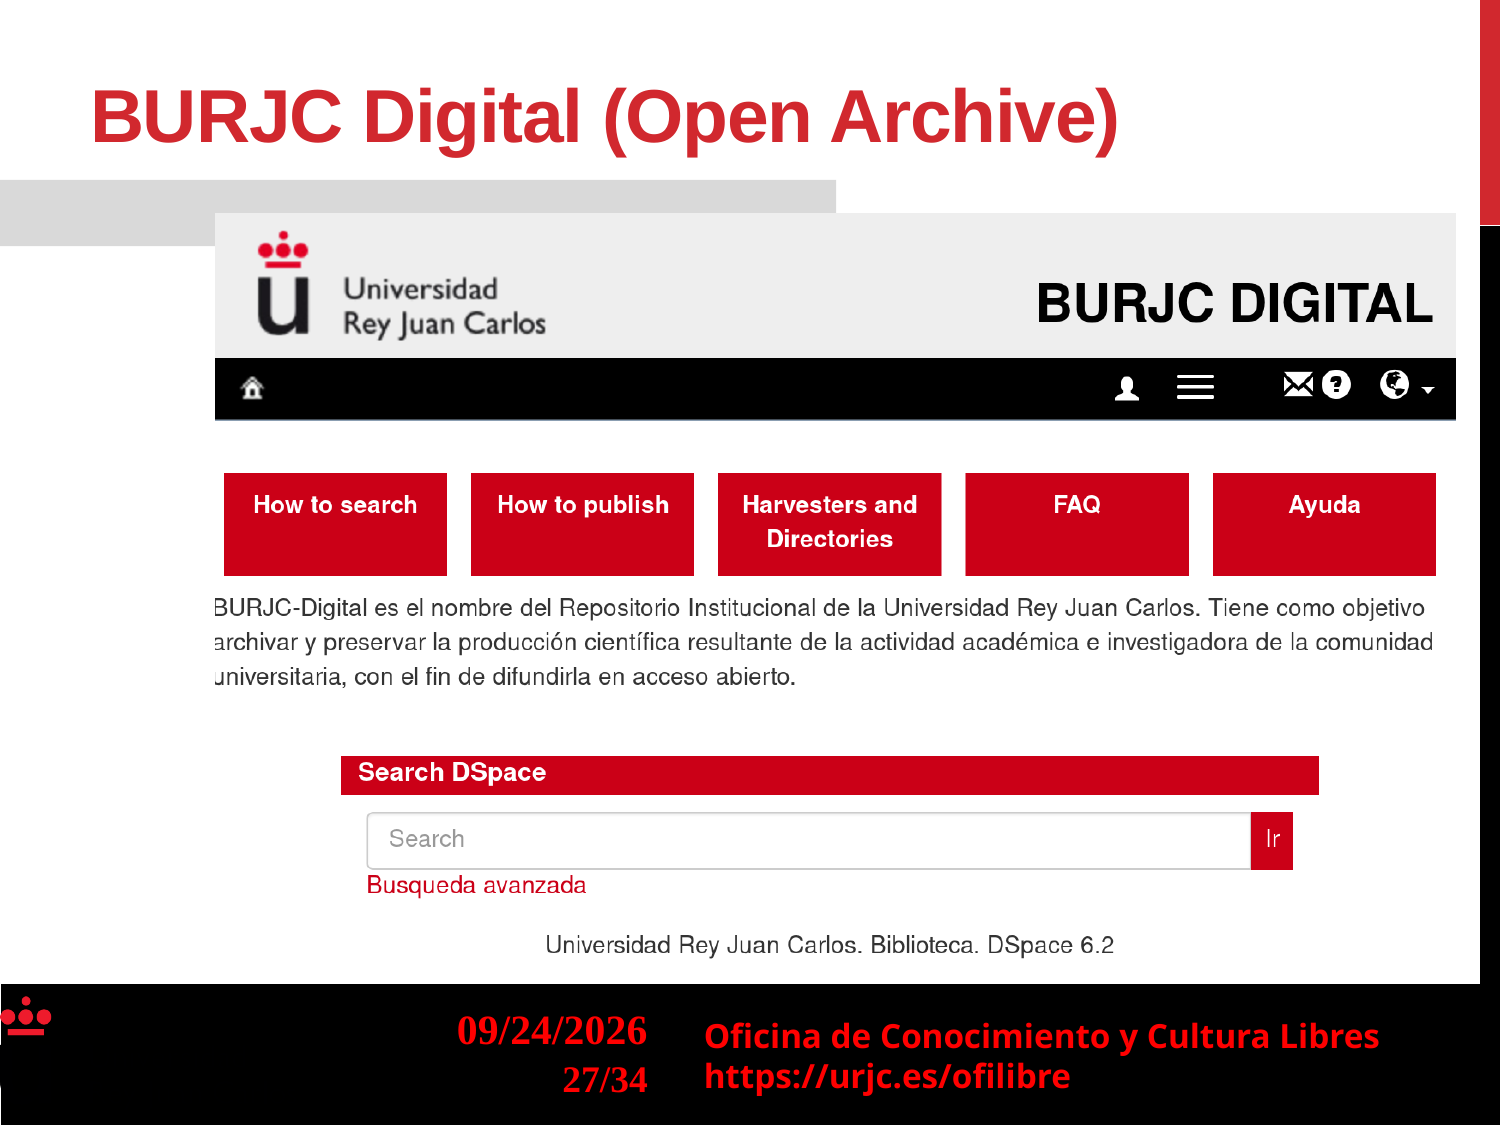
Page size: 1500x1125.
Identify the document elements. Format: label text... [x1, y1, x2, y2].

picture [215, 213, 1456, 965]
title [75, 15, 1425, 172]
text_box BURJC Digital (Open Archive) [0, 24, 1326, 172]
